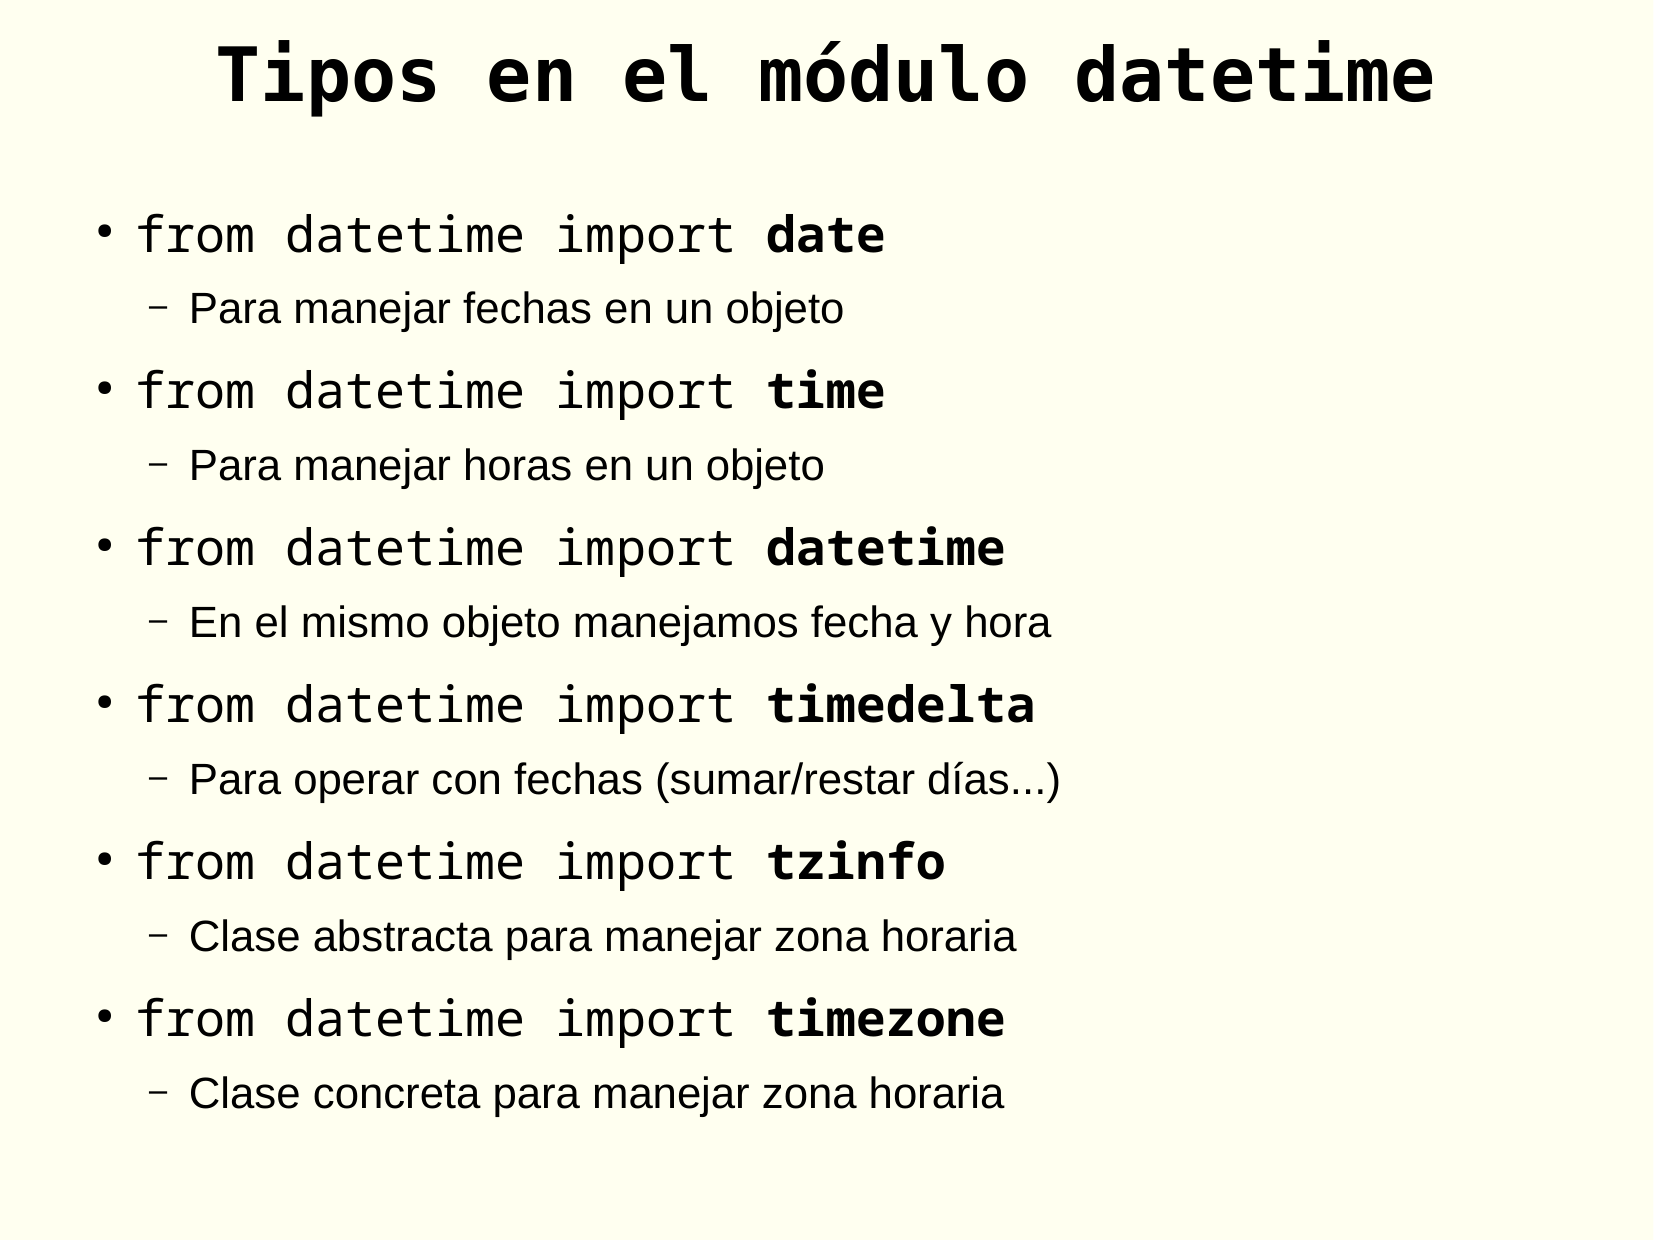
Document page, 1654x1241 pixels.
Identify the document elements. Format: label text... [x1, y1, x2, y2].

list from datetime import date Para manejar fechas en un objeto from datetime import time Para manejar horas en un objeto from datetime import datetime En el mismo objeto manejamos fecha y hora from datetime import timedelta Para operar con fechas (sumar/restar días...) from datetime import tzinfo Clase abstracta para manejar zona horaria from datetime import timezone Clase concreta para manejar zona horaria [82, 198, 1571, 1127]
title Tipos en el módulo datetime [82, 0, 1571, 155]
